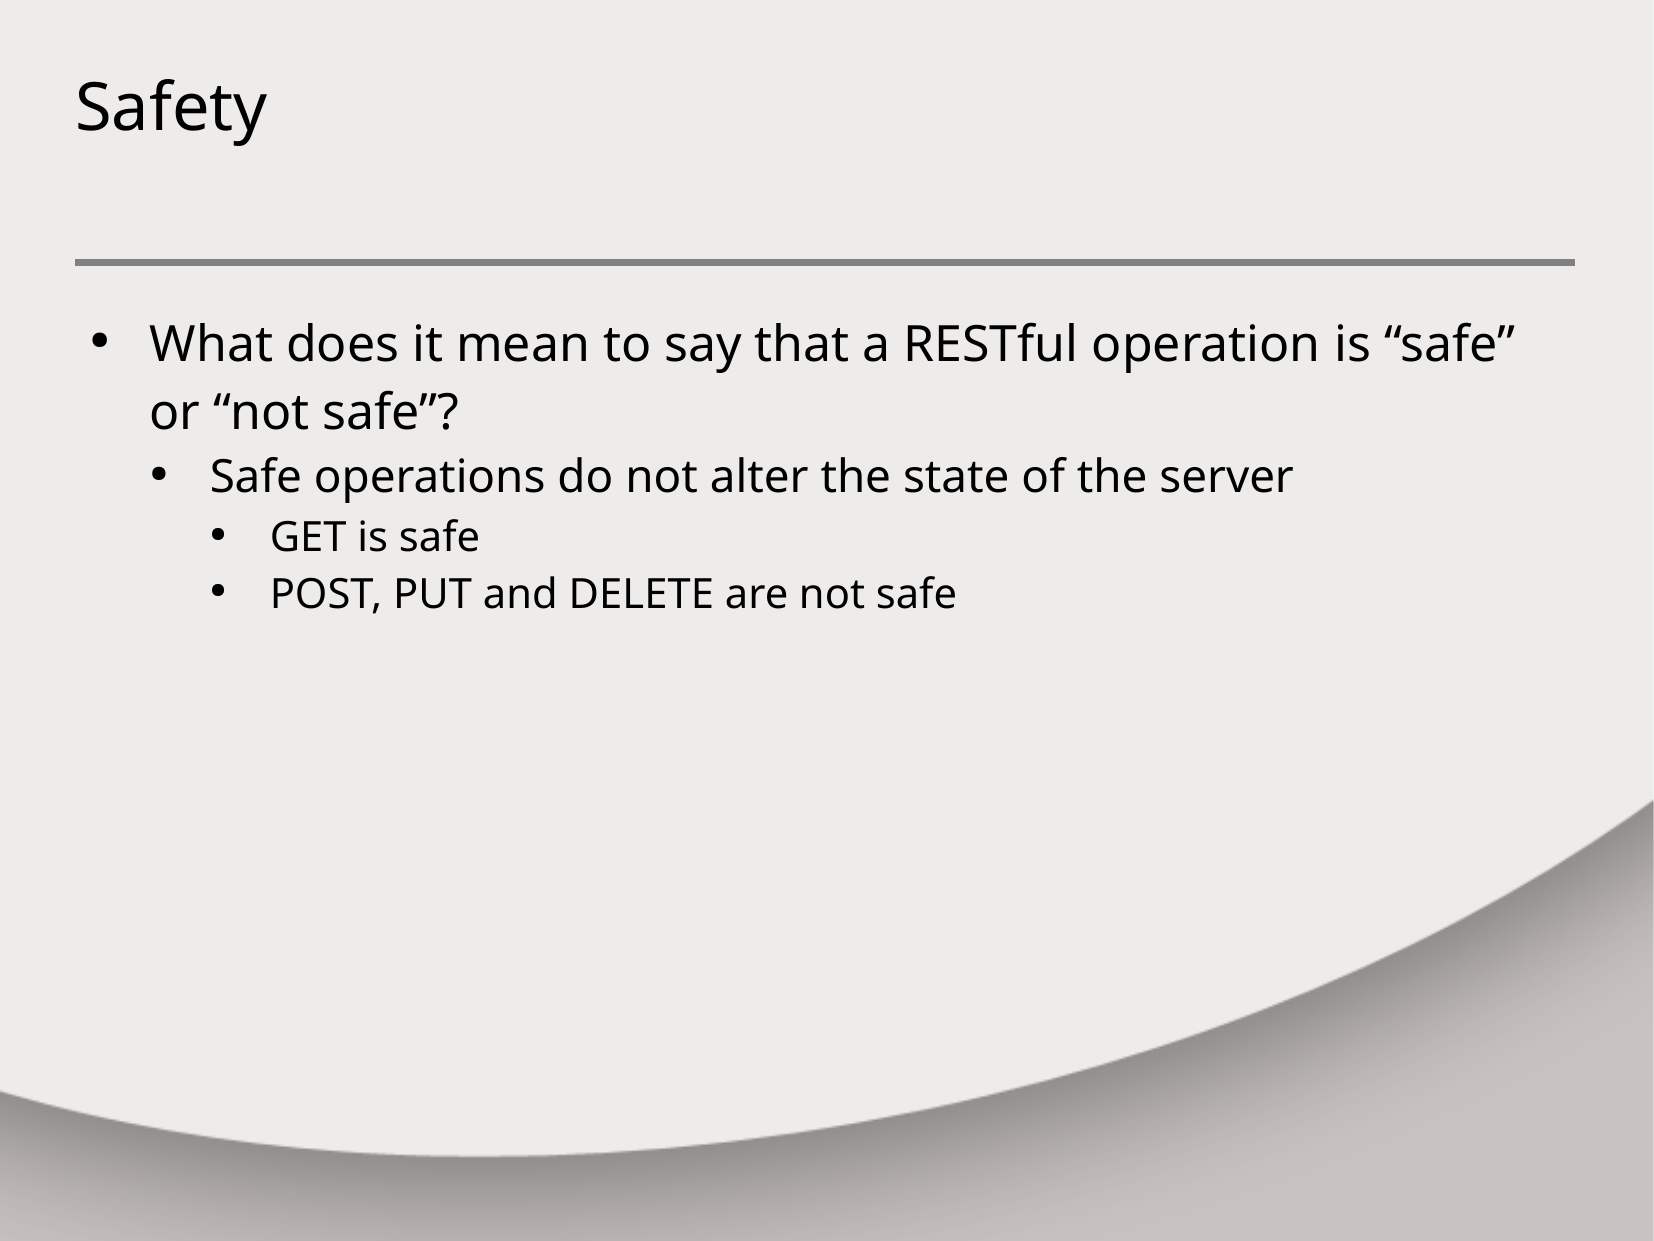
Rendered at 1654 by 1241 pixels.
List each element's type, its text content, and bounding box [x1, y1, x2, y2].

text_box What does it mean to say that a RESTful operation is “safe” or “not safe”? Safe operations do not alter the state of the server GET is safe POST, PUT and DELETE are not safe [75, 300, 1576, 1163]
picture [0, 0, 1654, 1241]
title Safety [75, 75, 1576, 226]
